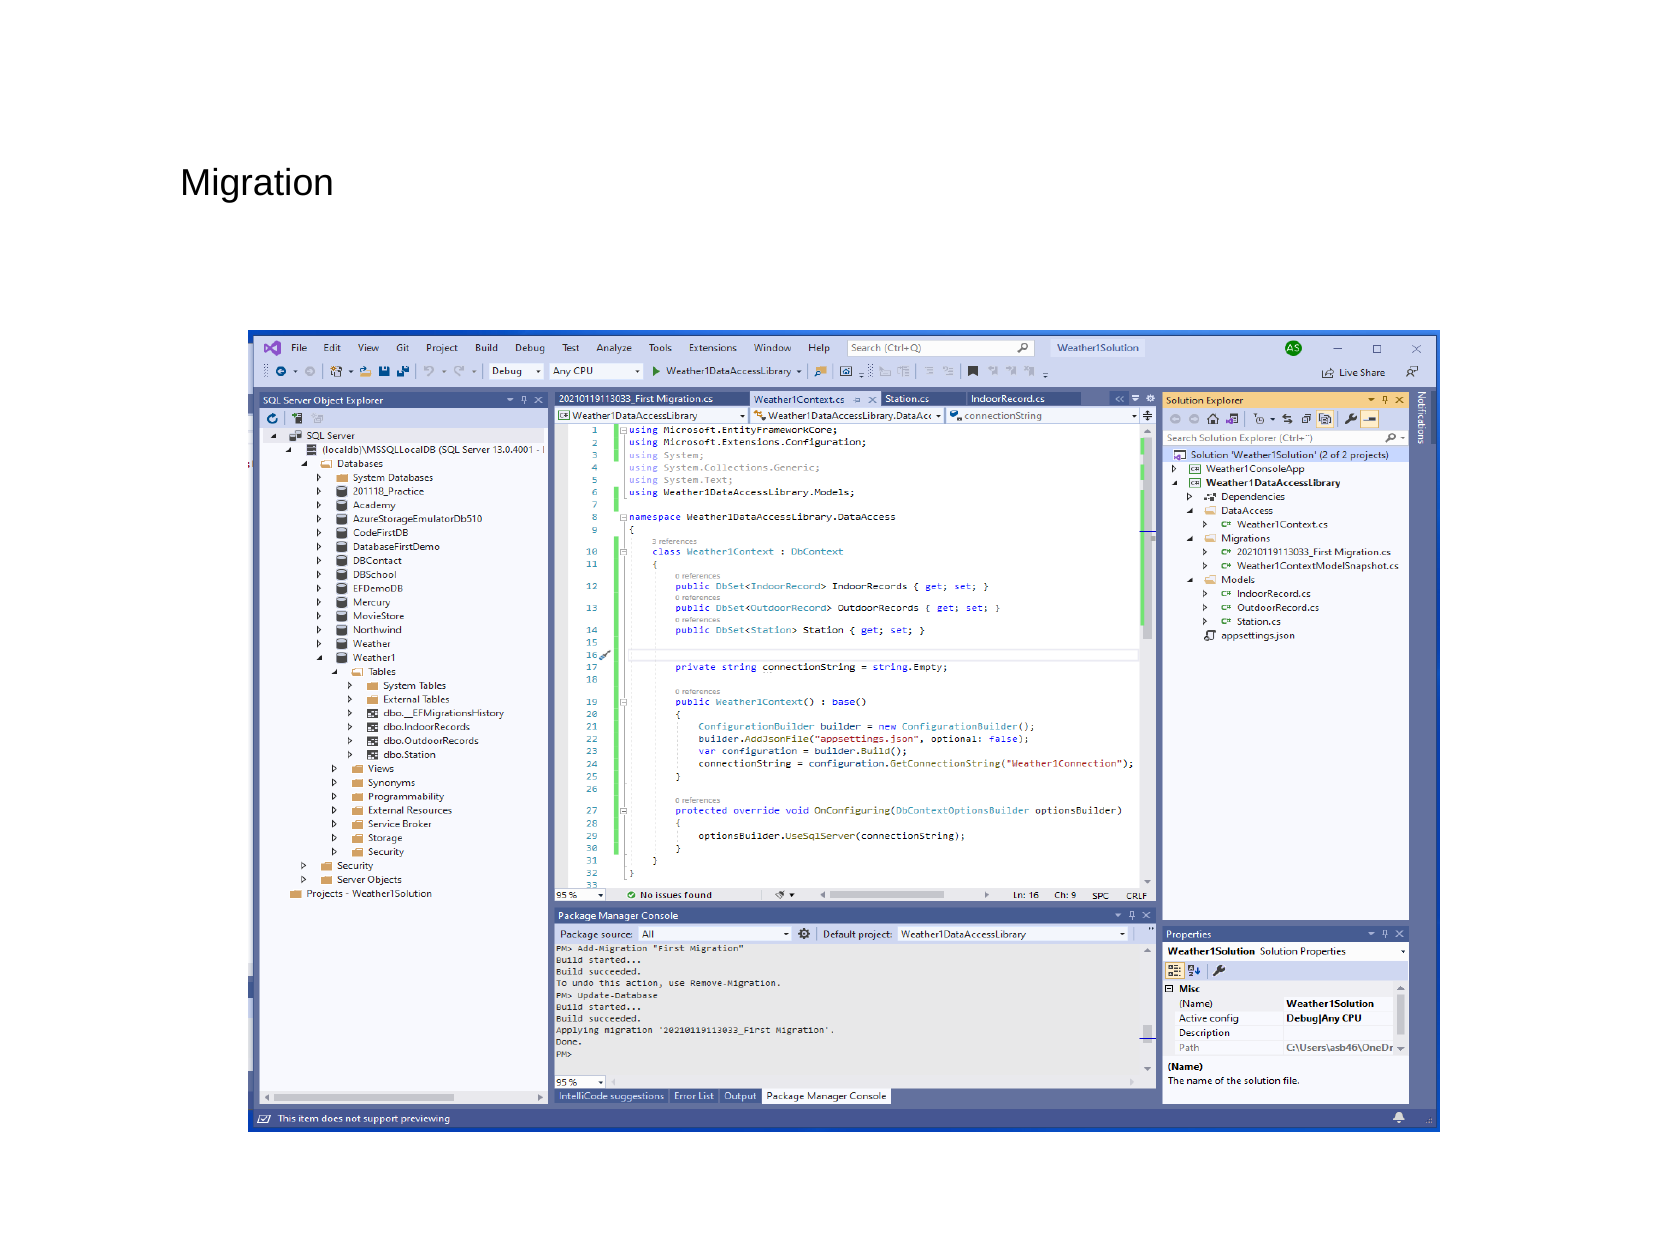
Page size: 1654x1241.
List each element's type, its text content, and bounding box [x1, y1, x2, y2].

picture [248, 330, 1440, 1132]
text_box Migration [165, 153, 349, 211]
